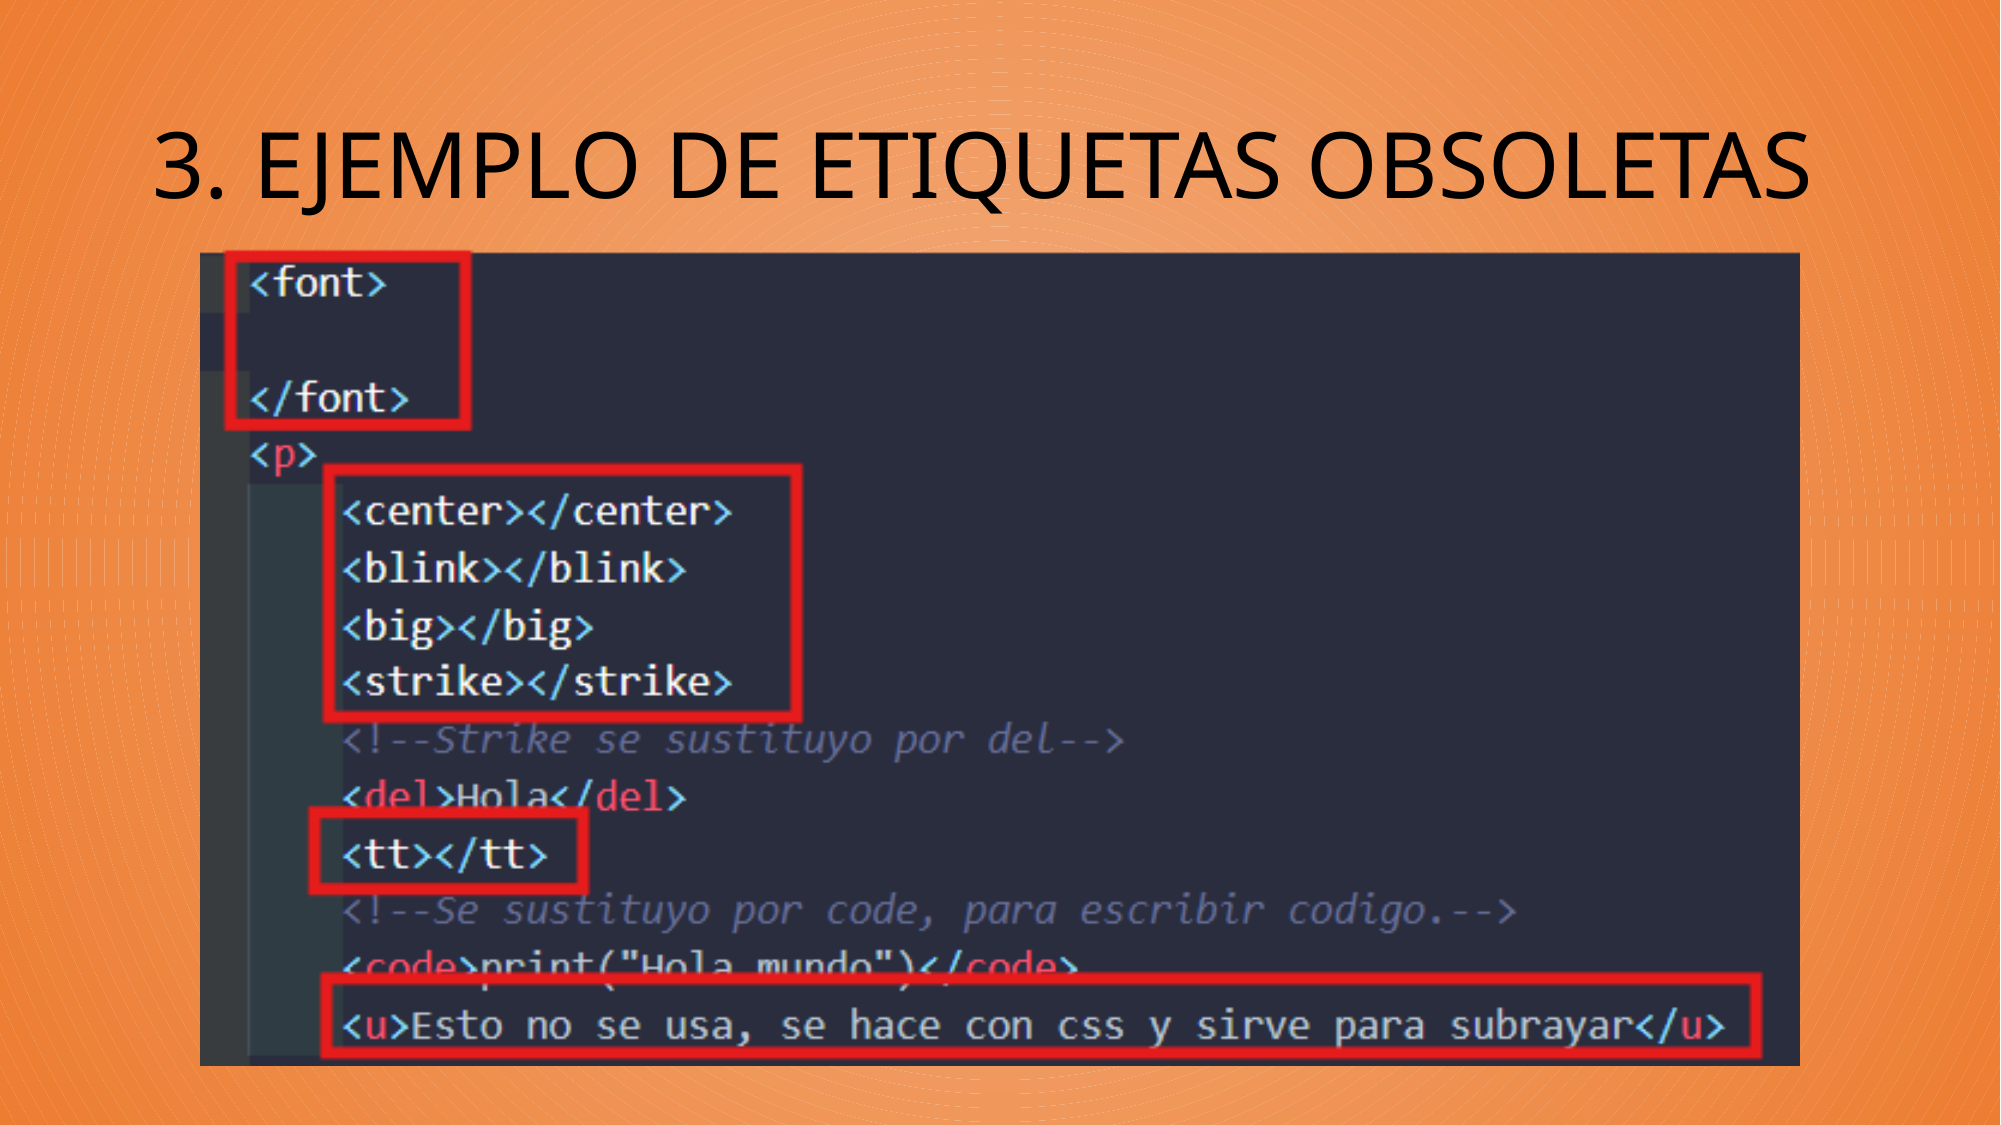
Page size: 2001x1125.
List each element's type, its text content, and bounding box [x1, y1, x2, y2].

picture [200, 249, 1800, 1066]
title 3. EJEMPLO DE ETIQUETAS OBSOLETAS [137, 59, 1863, 278]
